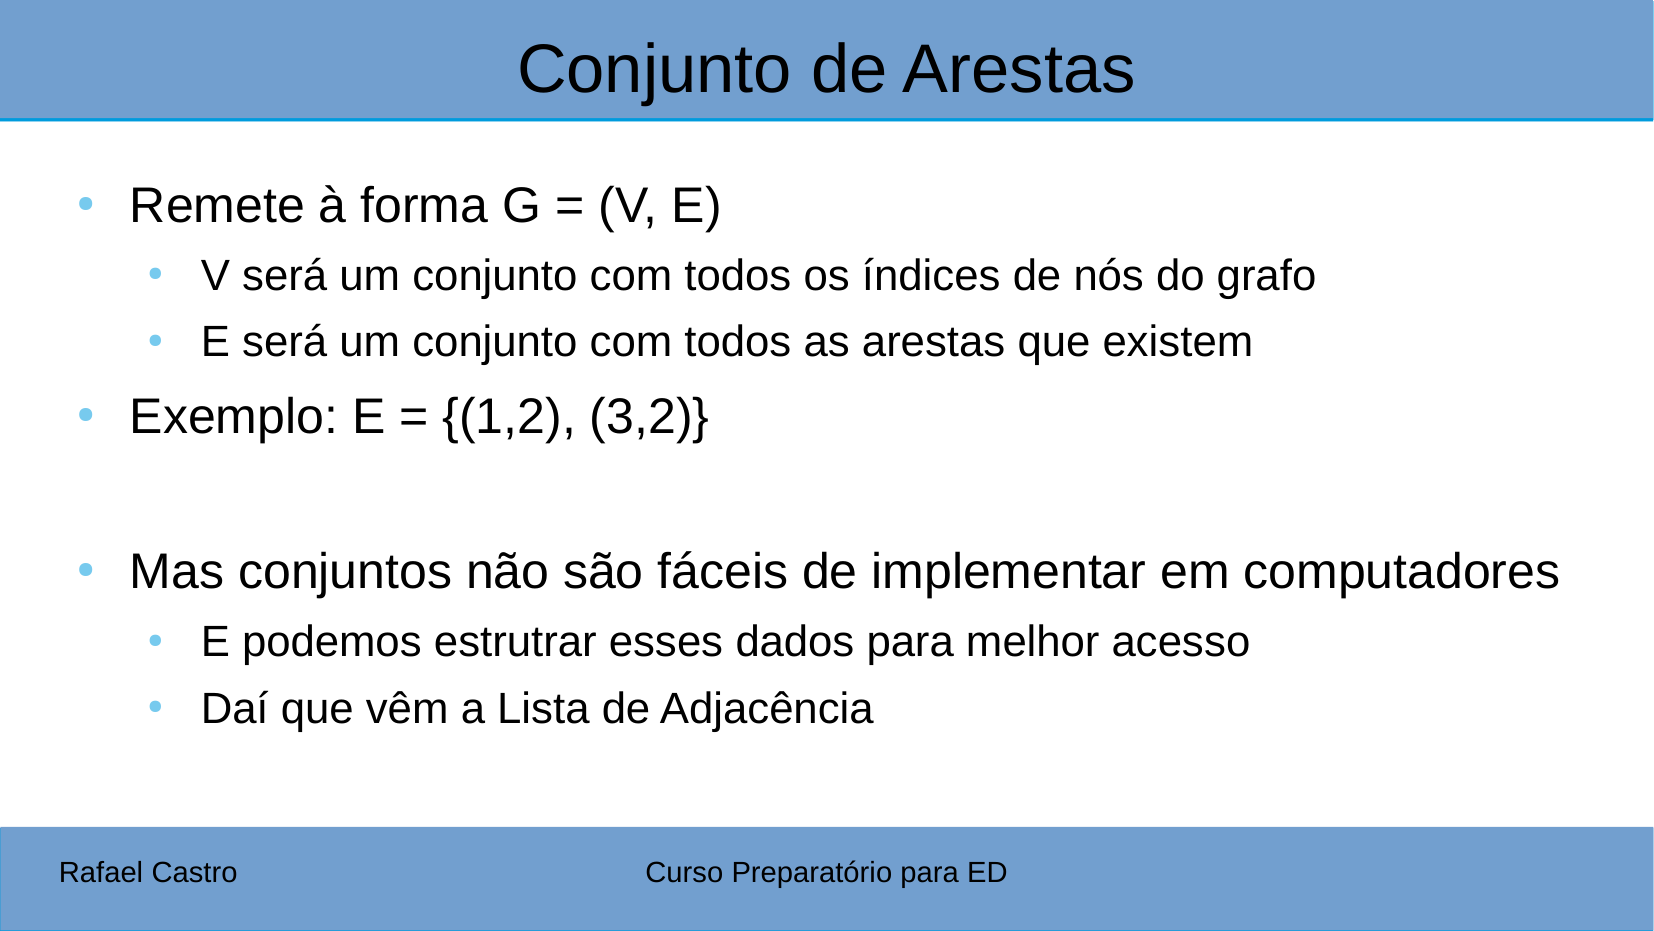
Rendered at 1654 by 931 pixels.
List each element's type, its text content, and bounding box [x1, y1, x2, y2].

title Conjunto de Arestas [59, 29, 1595, 108]
list Remete à forma G = (V, E) V será um conjunto com todos os índices de nós do grafo E será um conjunto com todos as arestas que existem Exemplo: E = {(1,2), (3,2)} Mas conjuntos não são fáceis de implementar em computadores E podemos estrutrar esses dados para melhor acesso Daí que vêm a Lista de Adjacência [59, 177, 1595, 768]
